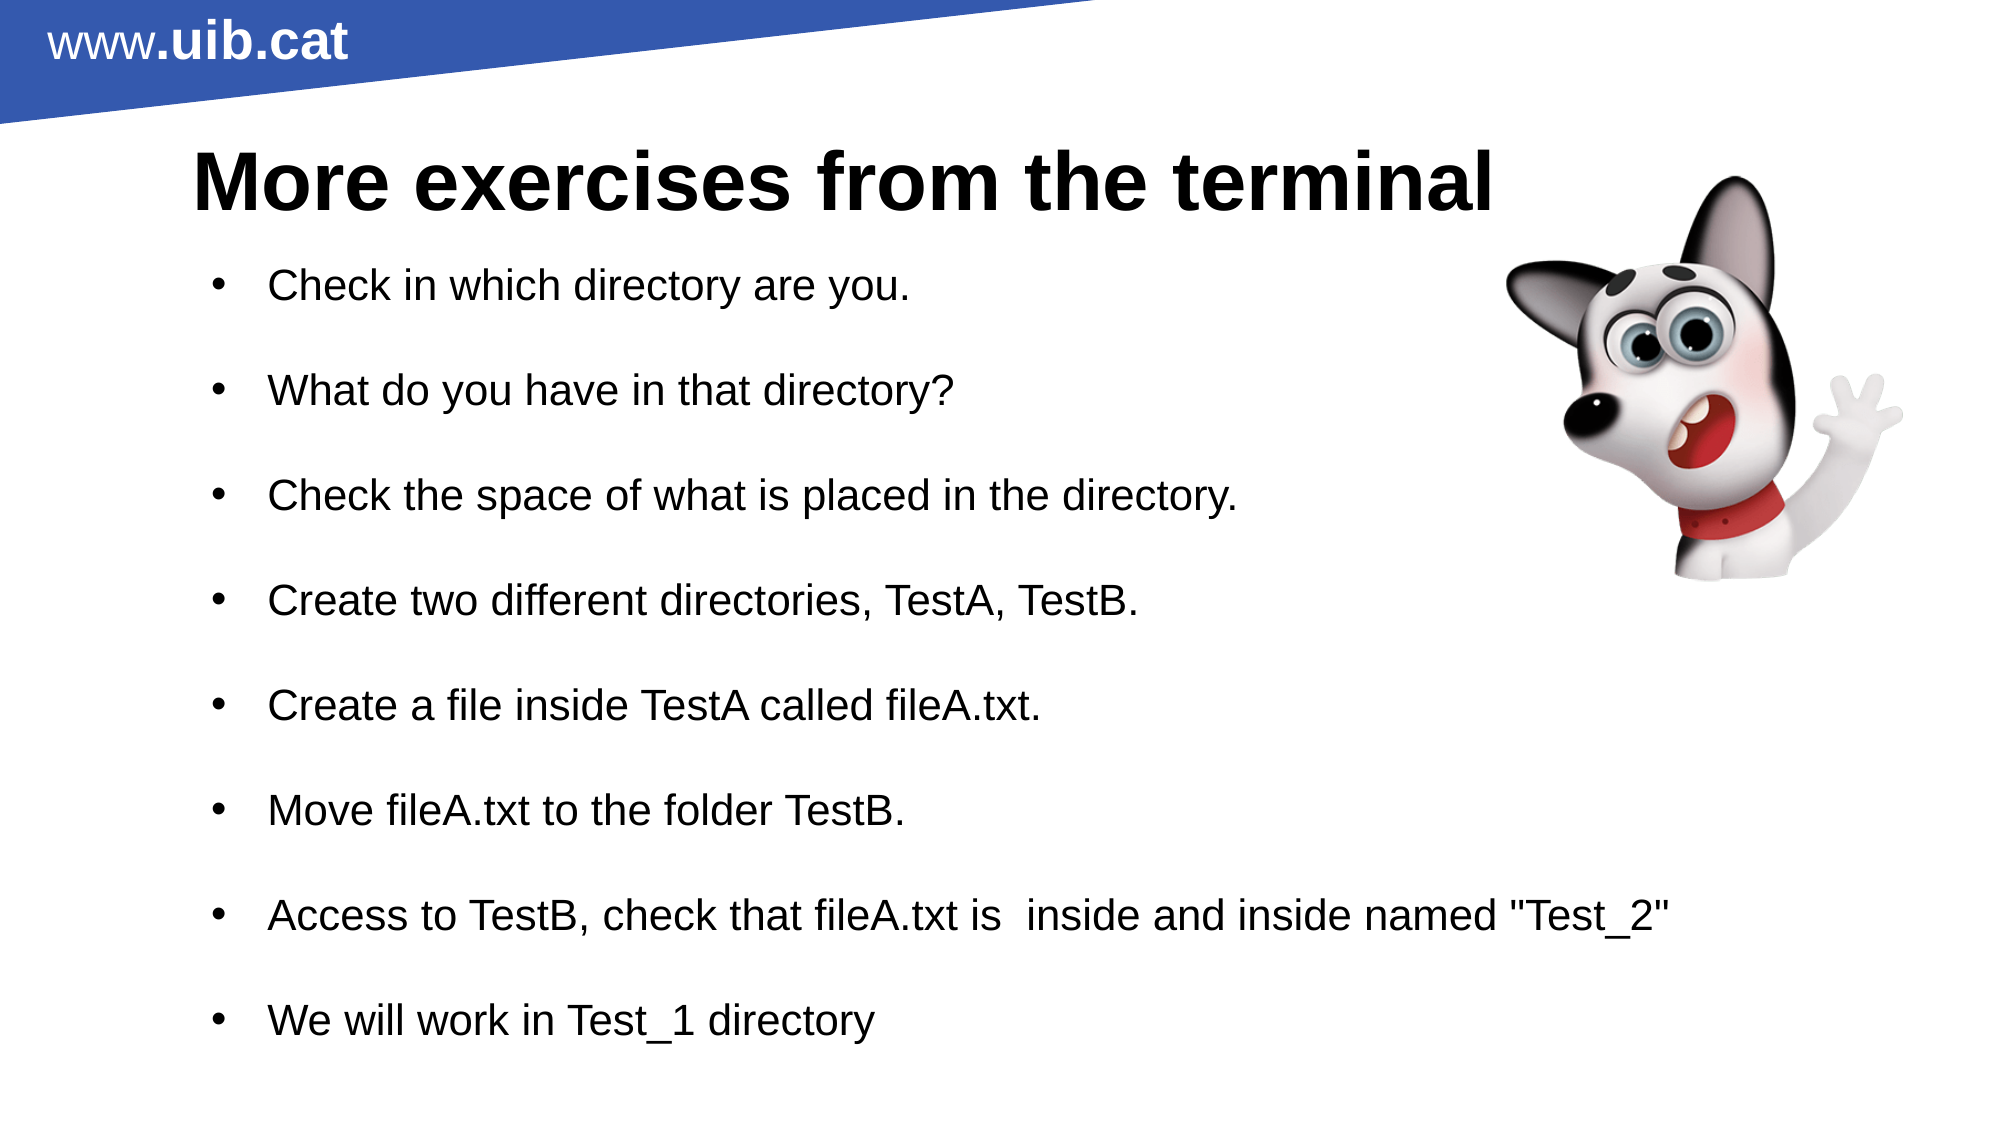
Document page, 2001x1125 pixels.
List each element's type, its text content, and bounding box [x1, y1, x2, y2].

text_box More exercises from the terminal [177, 119, 1595, 235]
picture [1483, 157, 1926, 600]
text_box Check in which directory are you. What do you have in that directory? Check the space of what is placed in the directory. Create two different directories, TestA, TestB. Create a file inside TestA called fileA.txt. Move fileA.txt to the folder TestB. Access to TestB, check that fileA.txt is inside and inside named "Test_2" We will work in Test_1 directory [195, 249, 1770, 1052]
